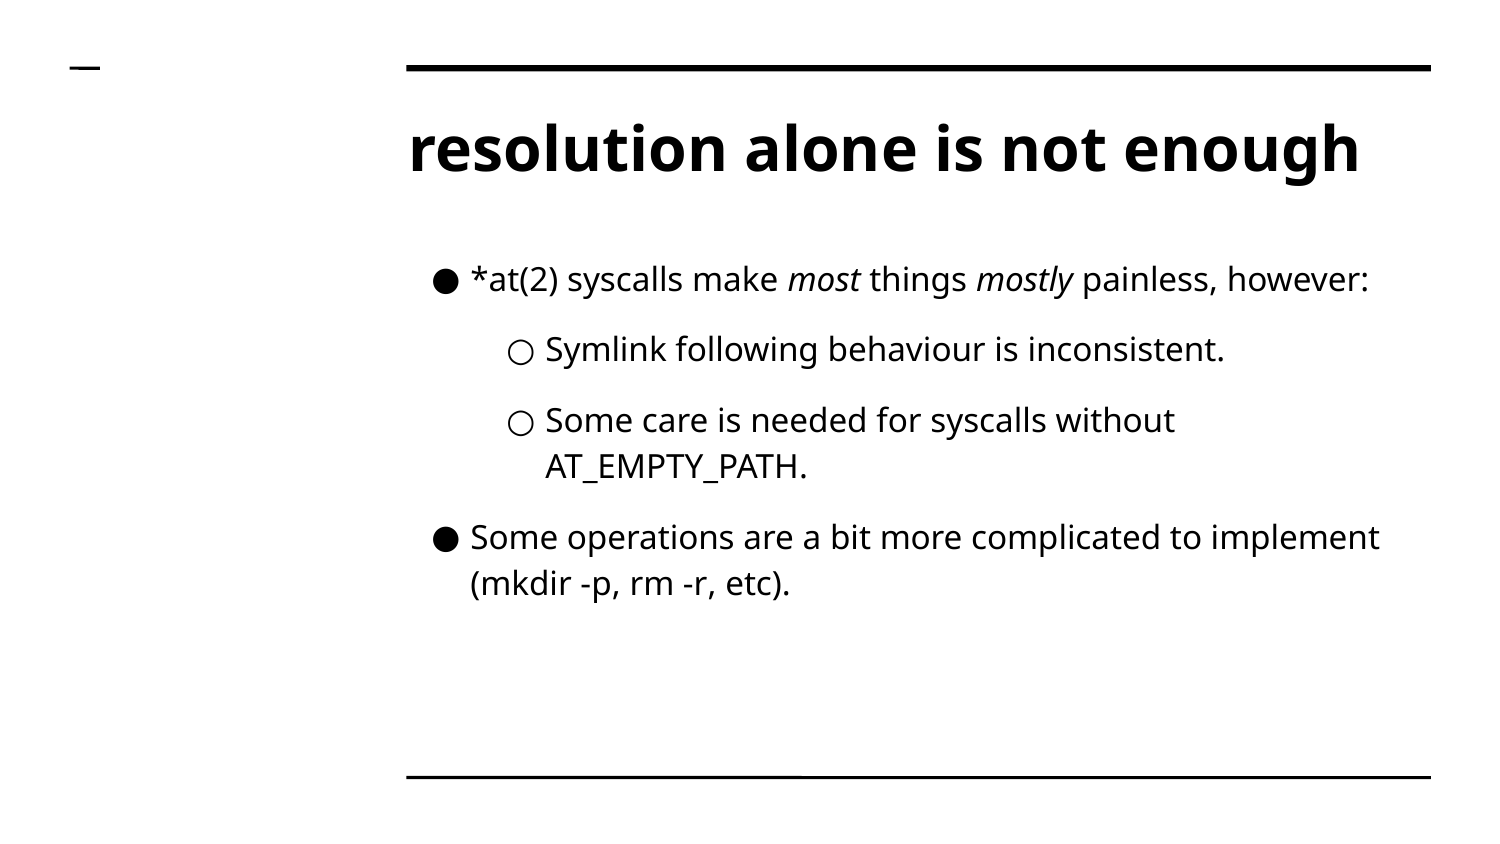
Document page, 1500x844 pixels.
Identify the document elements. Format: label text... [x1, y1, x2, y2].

list *at(2) syscalls make most things mostly painless, however: Symlink following behaviour is inconsistent. Some care is needed for syscalls without AT_EMPTY_PATH. Some operations are a bit more complicated to implement (mkdir -p, rm -r, etc). [395, 236, 1433, 730]
title resolution alone is not enough [393, 94, 1431, 199]
